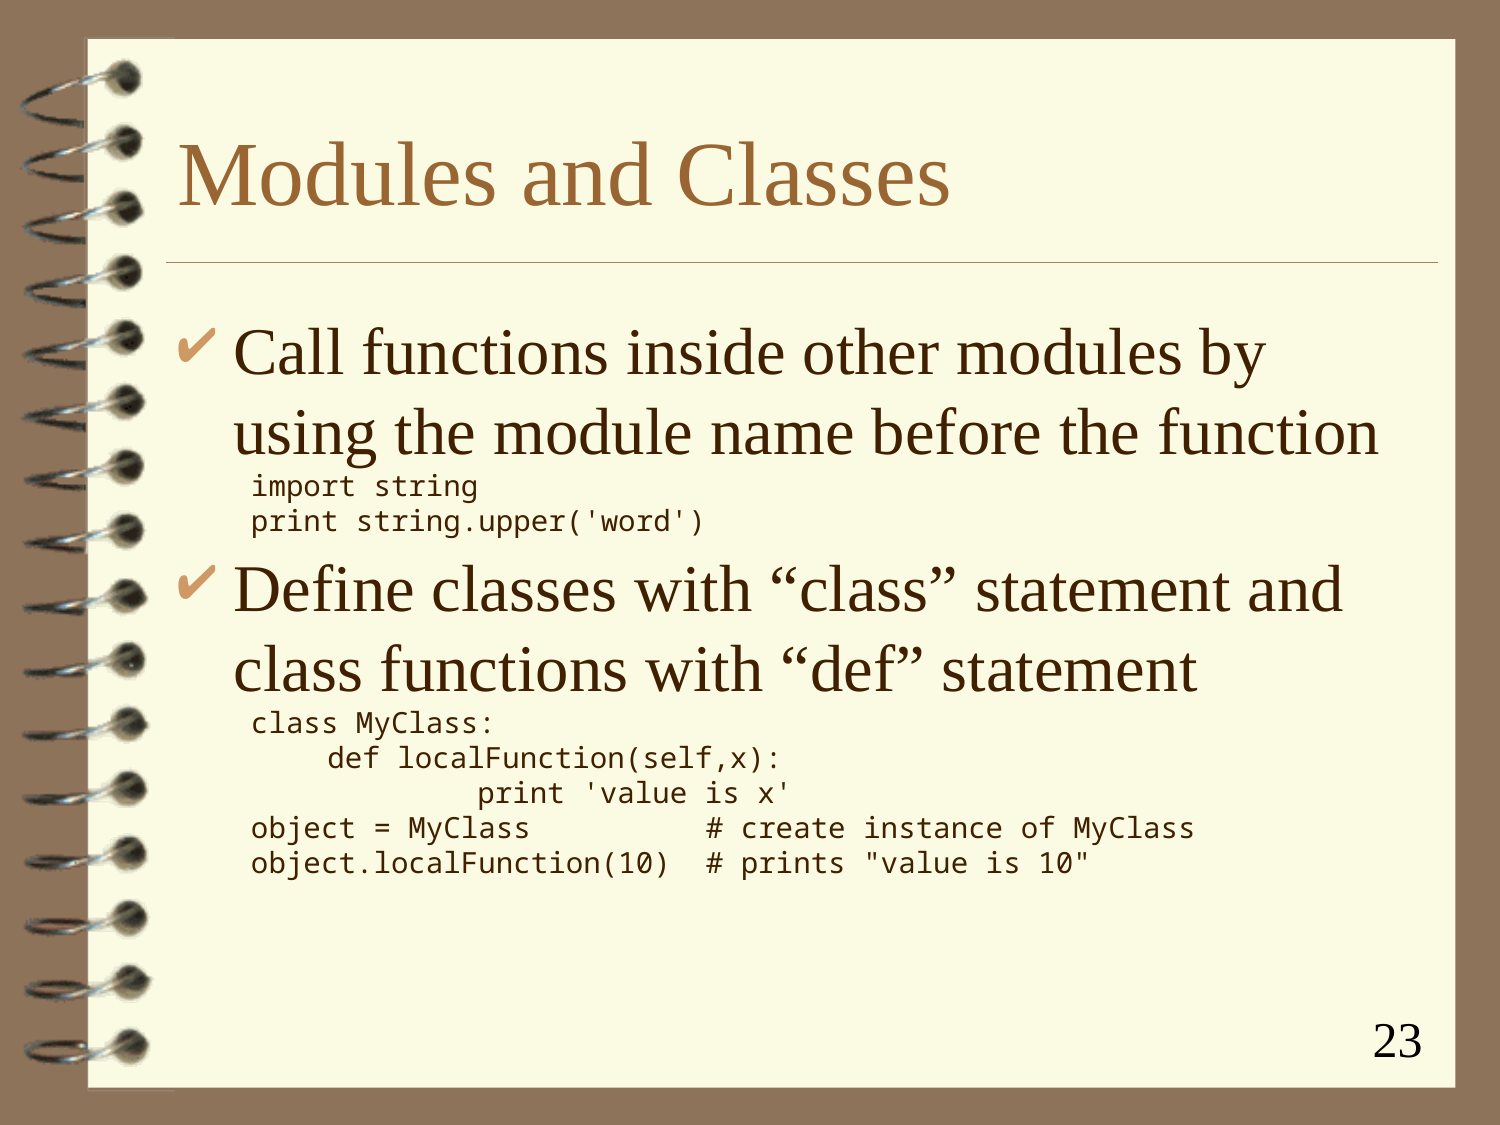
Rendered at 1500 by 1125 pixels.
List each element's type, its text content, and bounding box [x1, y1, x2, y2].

picture [0, 0, 175, 1125]
title Modules and Classes [162, 74, 1438, 263]
list Call functions inside other modules by using the module name before the function import string print string.upper('word') Define classes with “class” statement and class functions with “def” statement class MyClass: def localFunction(self,x): print 'value is x' object = MyClass # create instance of MyClass object.localFunction(10) # prints "value is 10" [162, 299, 1438, 976]
